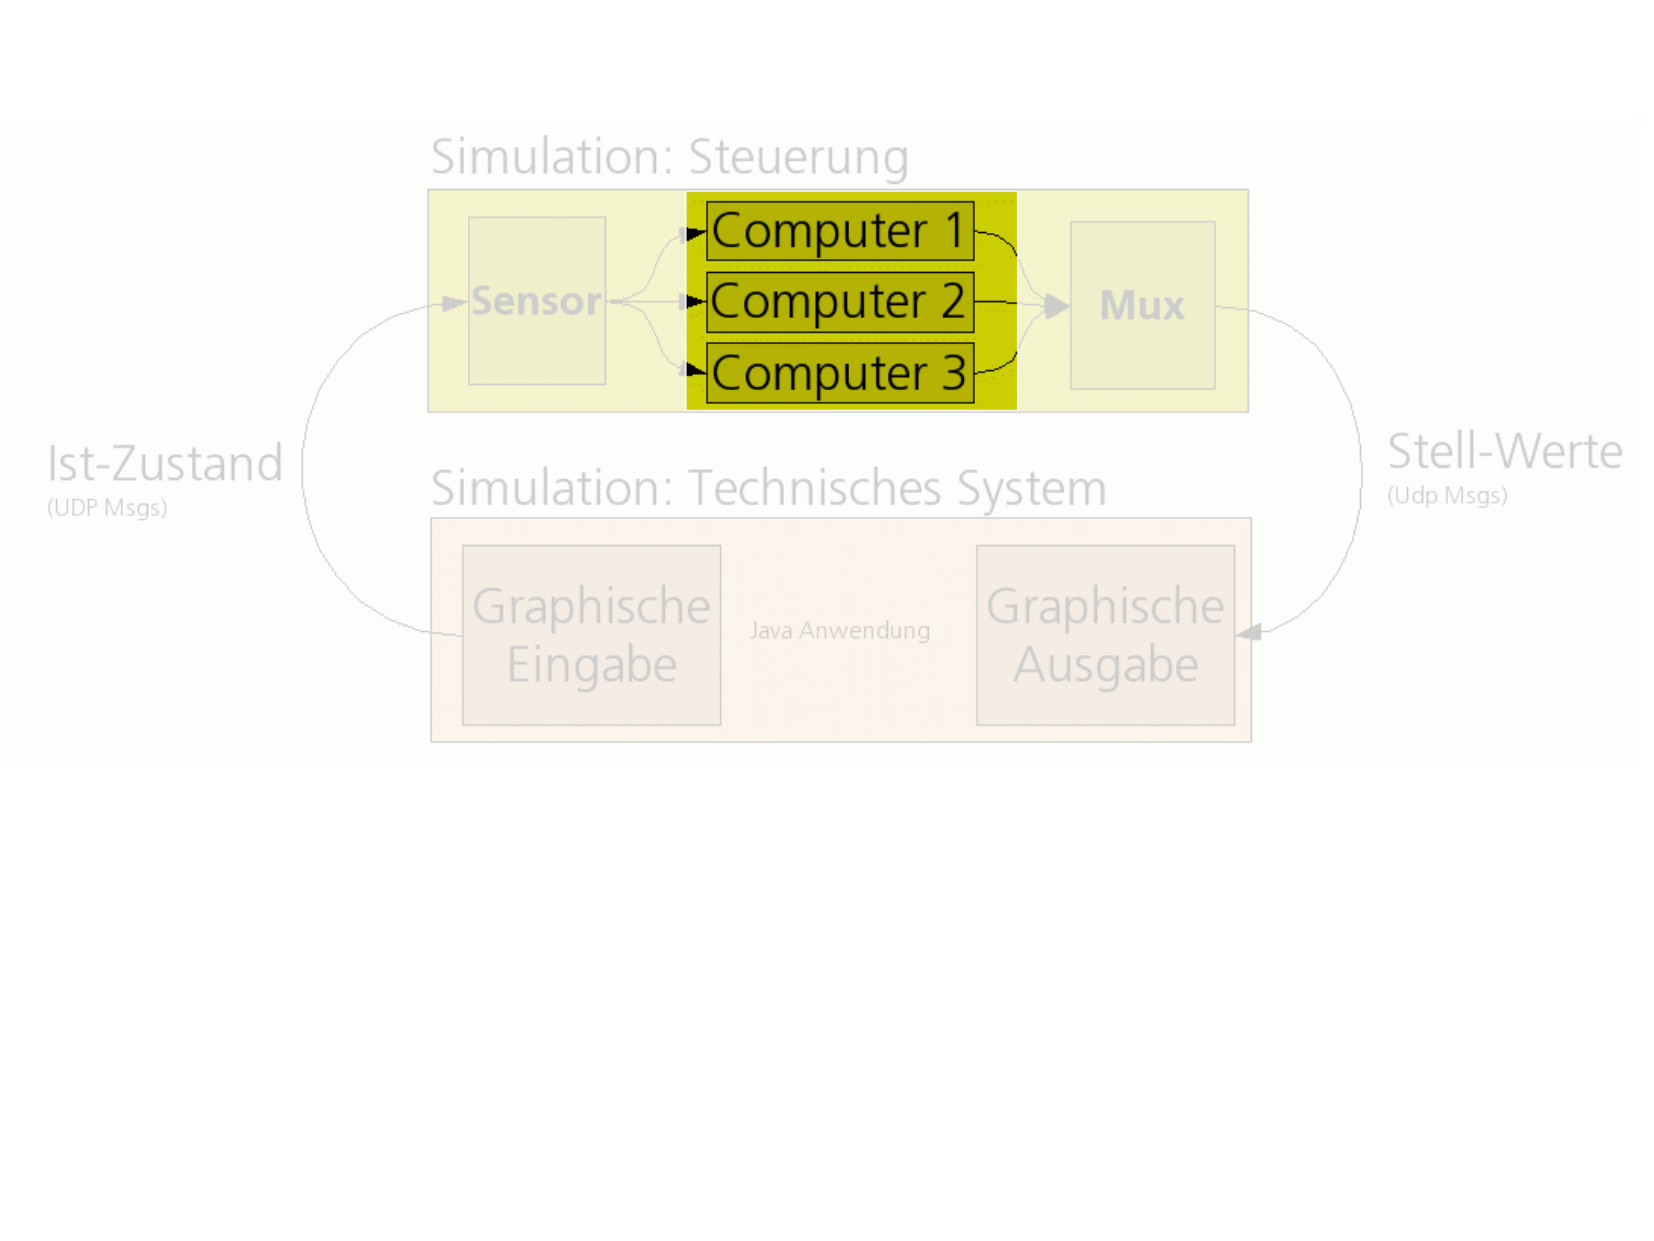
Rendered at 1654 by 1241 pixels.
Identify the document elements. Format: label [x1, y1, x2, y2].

picture [0, 120, 1639, 763]
